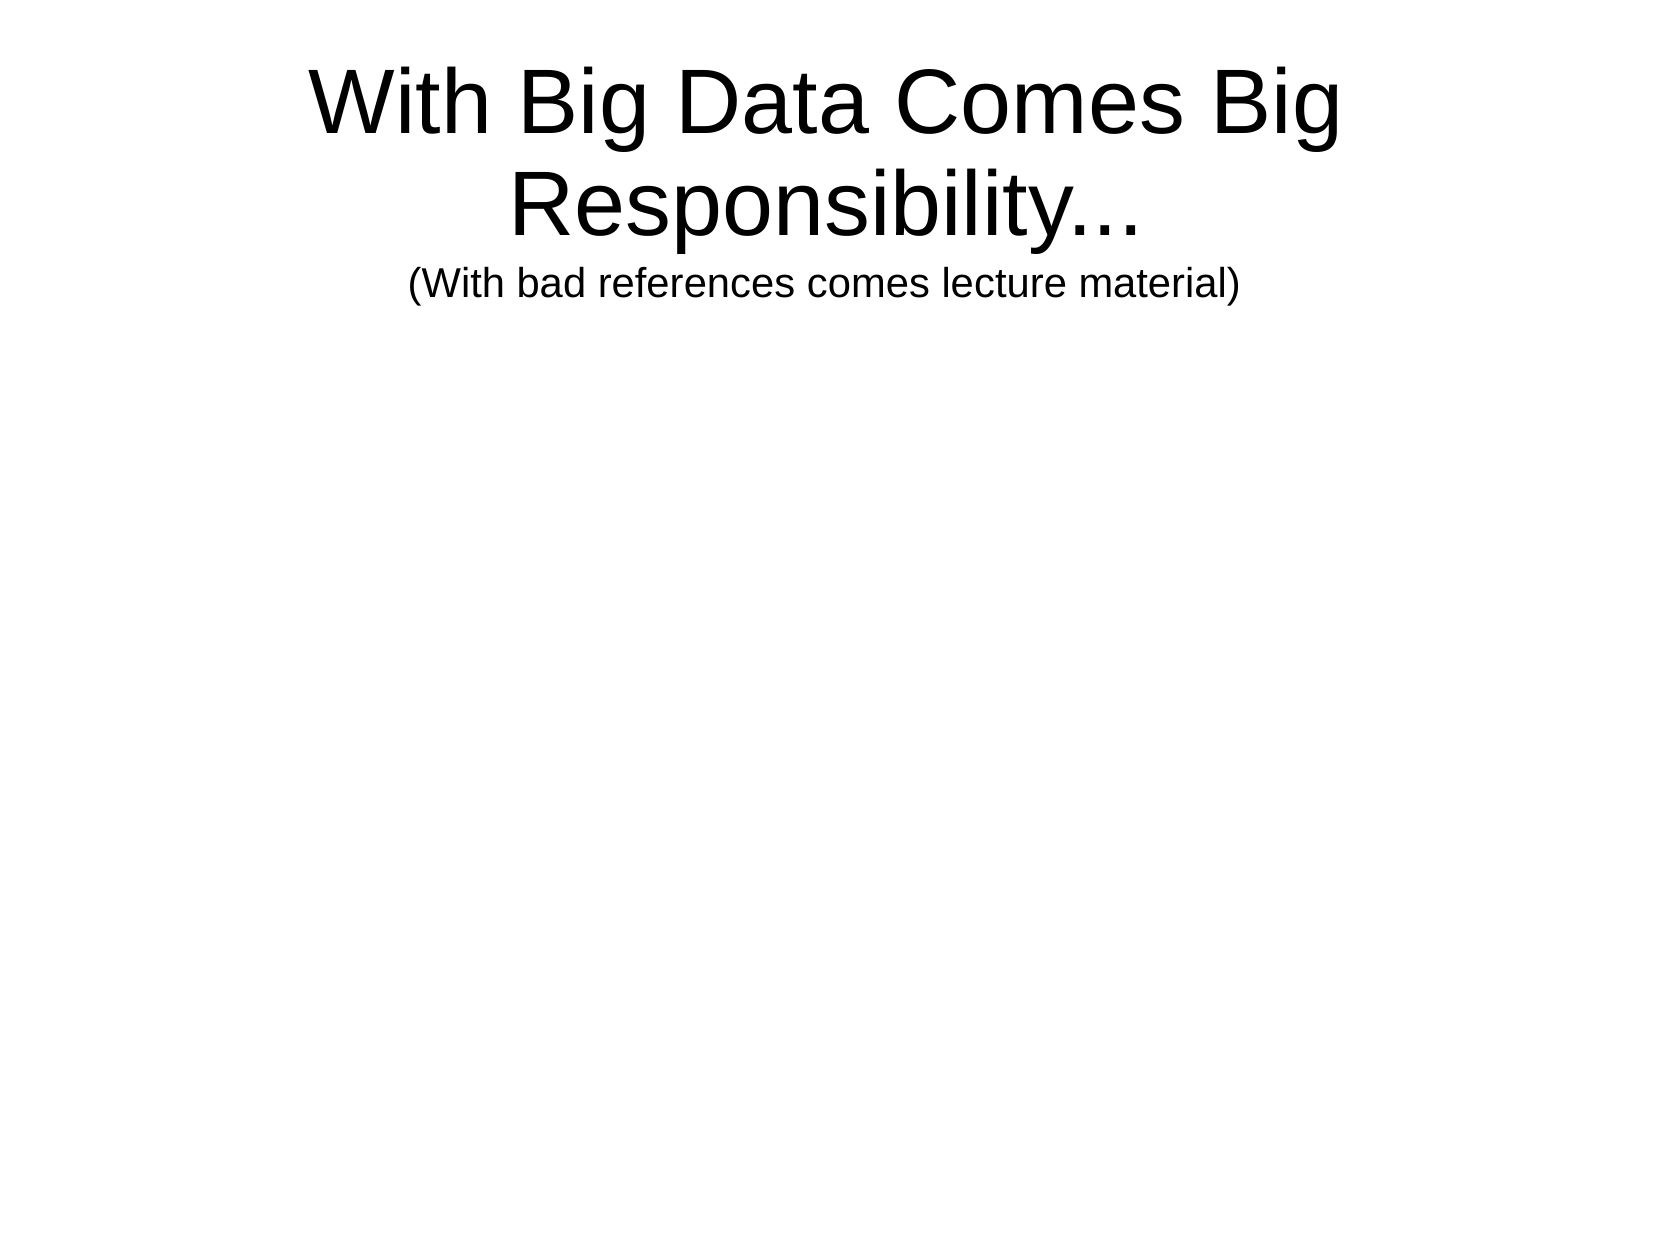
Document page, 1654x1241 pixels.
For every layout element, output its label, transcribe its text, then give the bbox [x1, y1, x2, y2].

title With Big Data Comes Big Responsibility... [82, 49, 1571, 257]
list (With bad references comes lecture material) [45, 260, 1534, 316]
